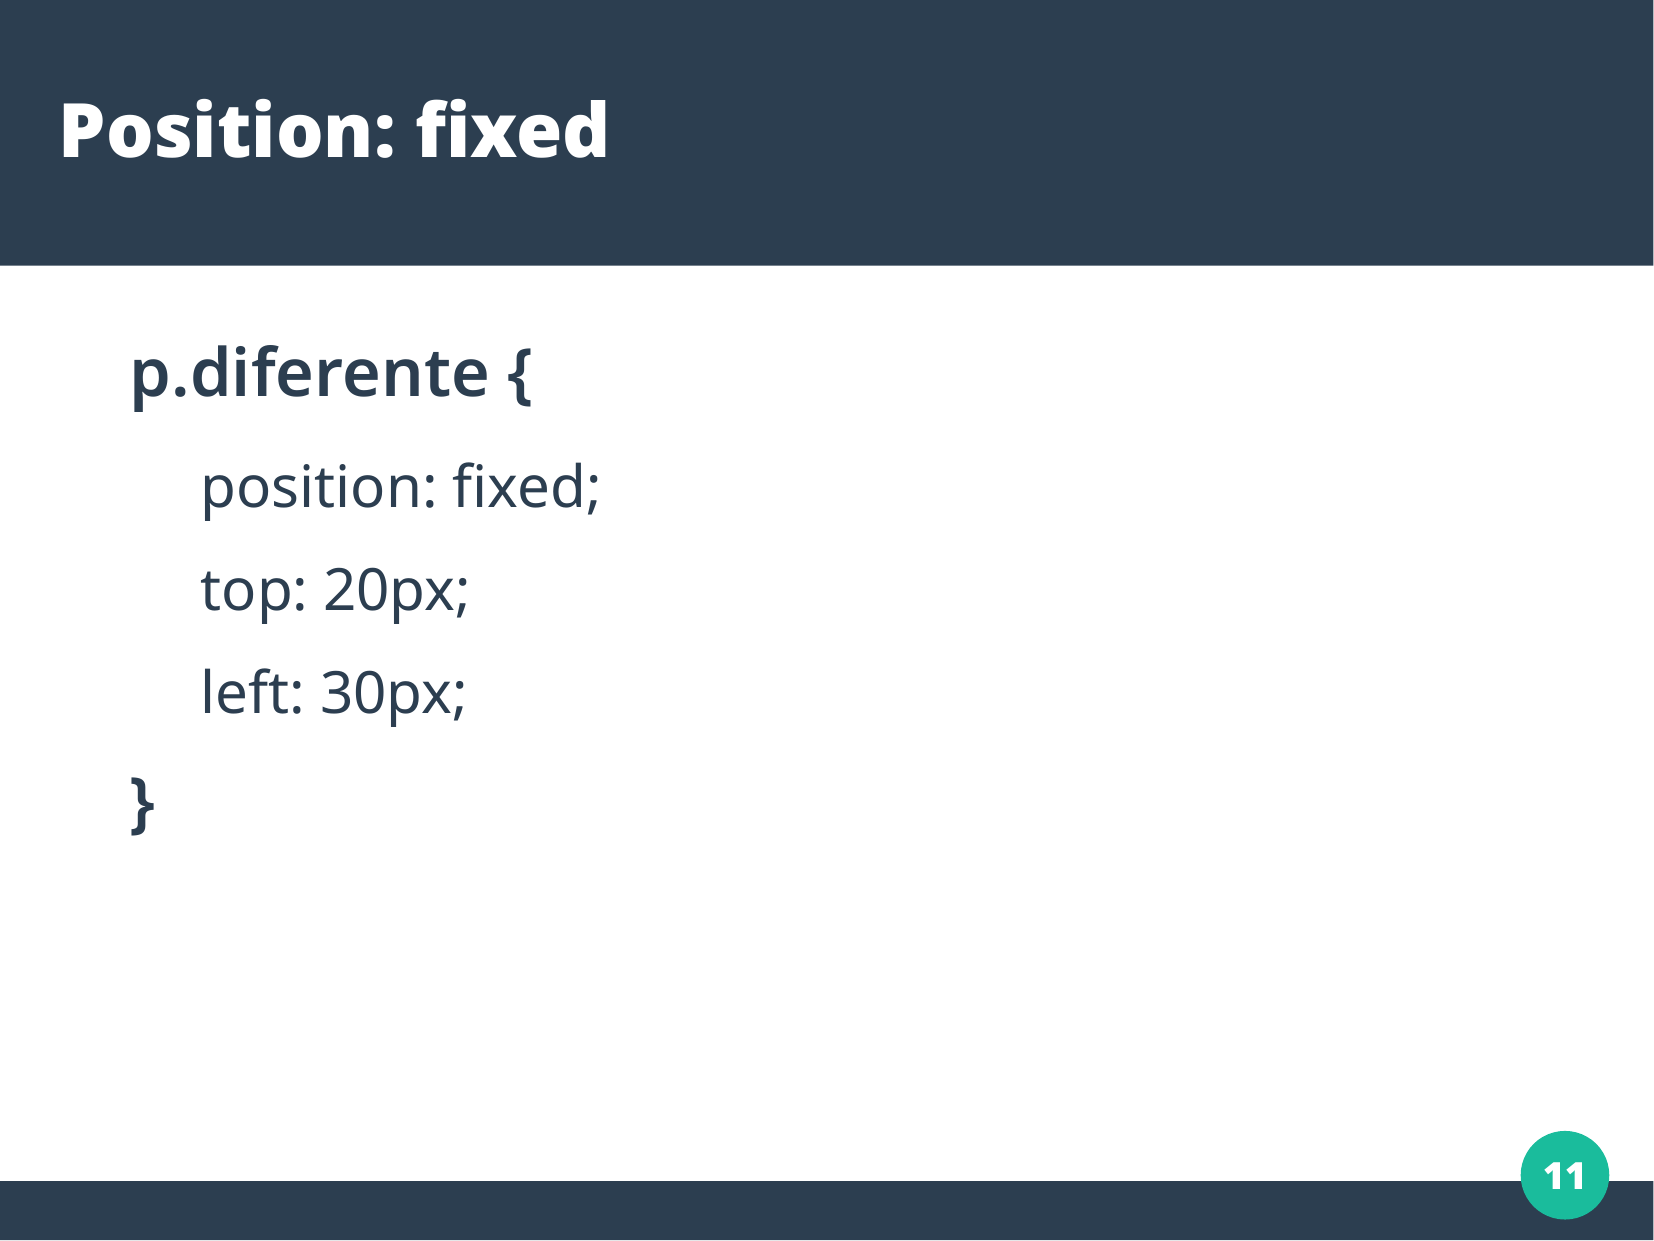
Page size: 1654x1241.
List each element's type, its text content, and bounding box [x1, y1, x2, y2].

list p.diferente { position: fixed; top: 20px; left: 30px; } [59, 324, 1595, 1152]
title Position: fixed [59, 49, 1595, 207]
